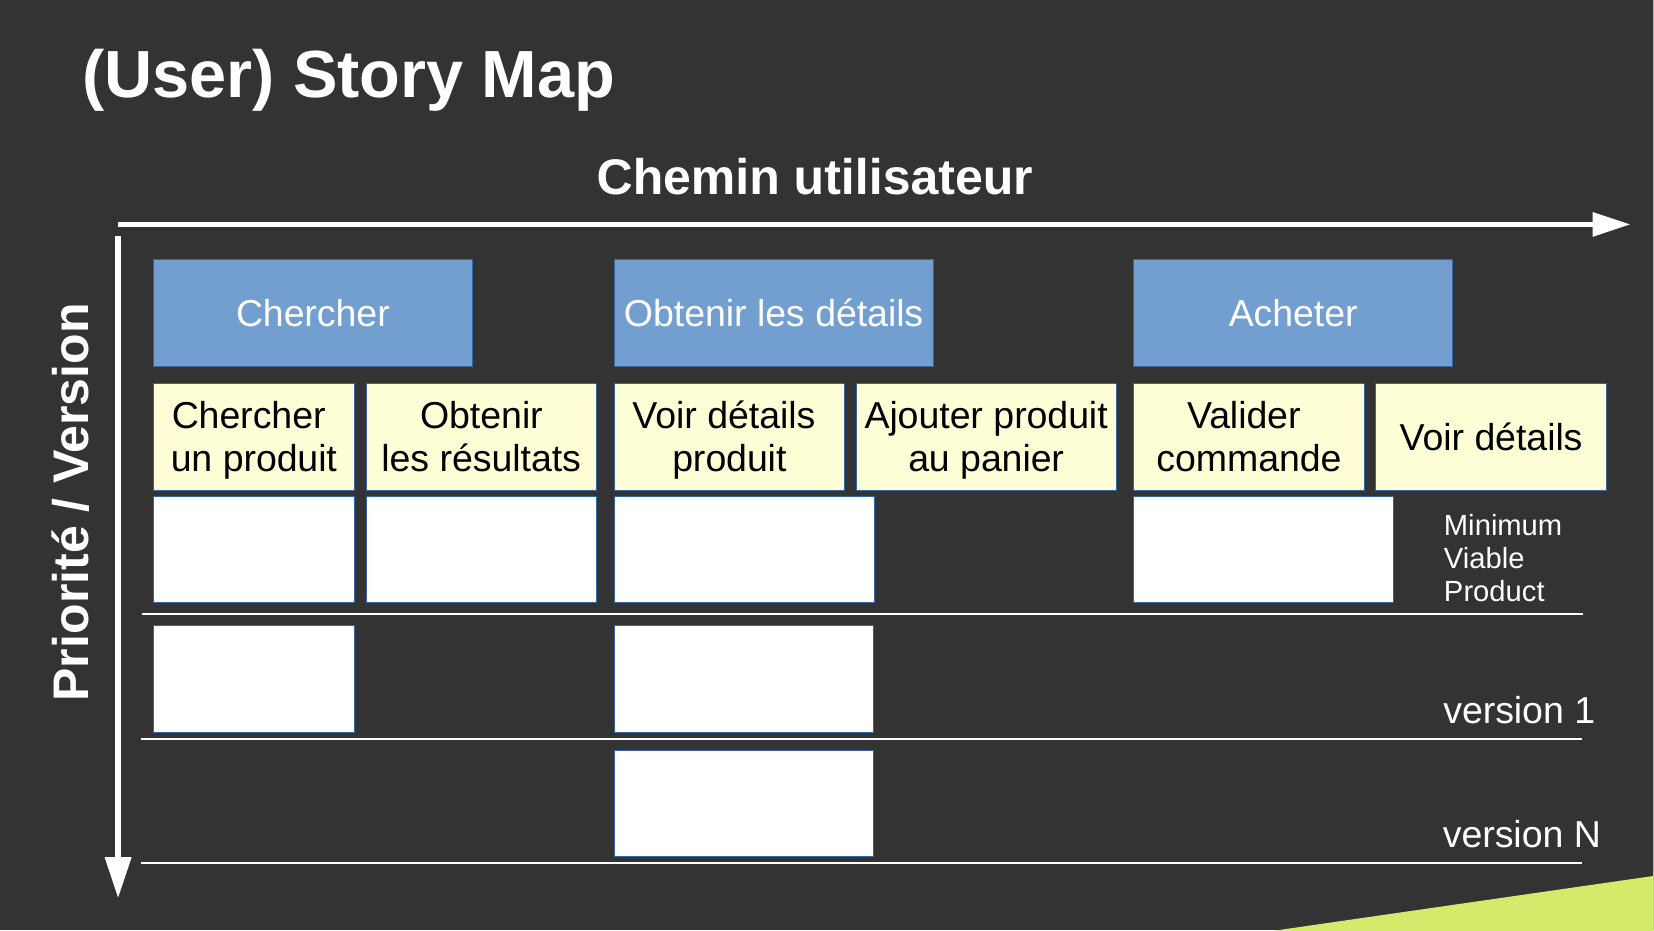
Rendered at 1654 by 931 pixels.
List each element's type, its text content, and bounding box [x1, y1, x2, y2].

text_box [366, 496, 597, 603]
title (User) Story Map [82, 37, 1571, 122]
text_box [1272, 875, 1654, 931]
text_box Voir détails produit [614, 383, 845, 491]
text_box Obtenir les résultats [366, 383, 597, 491]
text_box [153, 625, 355, 733]
text_box [614, 750, 874, 857]
text_box Acheter [1133, 259, 1453, 367]
text_box Valider commande [1133, 383, 1365, 491]
text_box Chercher [153, 259, 473, 367]
text_box Chemin utilisateur [496, 142, 1134, 213]
text_box version 1 [1428, 681, 1618, 739]
text_box Chercher un produit [153, 383, 355, 491]
text_box Voir détails [1375, 383, 1607, 491]
text_box [614, 496, 875, 603]
text_box Obtenir les détails [614, 259, 934, 367]
text_box [614, 625, 874, 733]
text_box Priorité / Version [35, 183, 107, 822]
text_box [1133, 496, 1394, 603]
text_box [153, 496, 355, 603]
text_box version N [1428, 806, 1618, 864]
text_box Minimum Viable Product [1429, 501, 1619, 616]
text_box Ajouter produit au panier [856, 383, 1117, 491]
